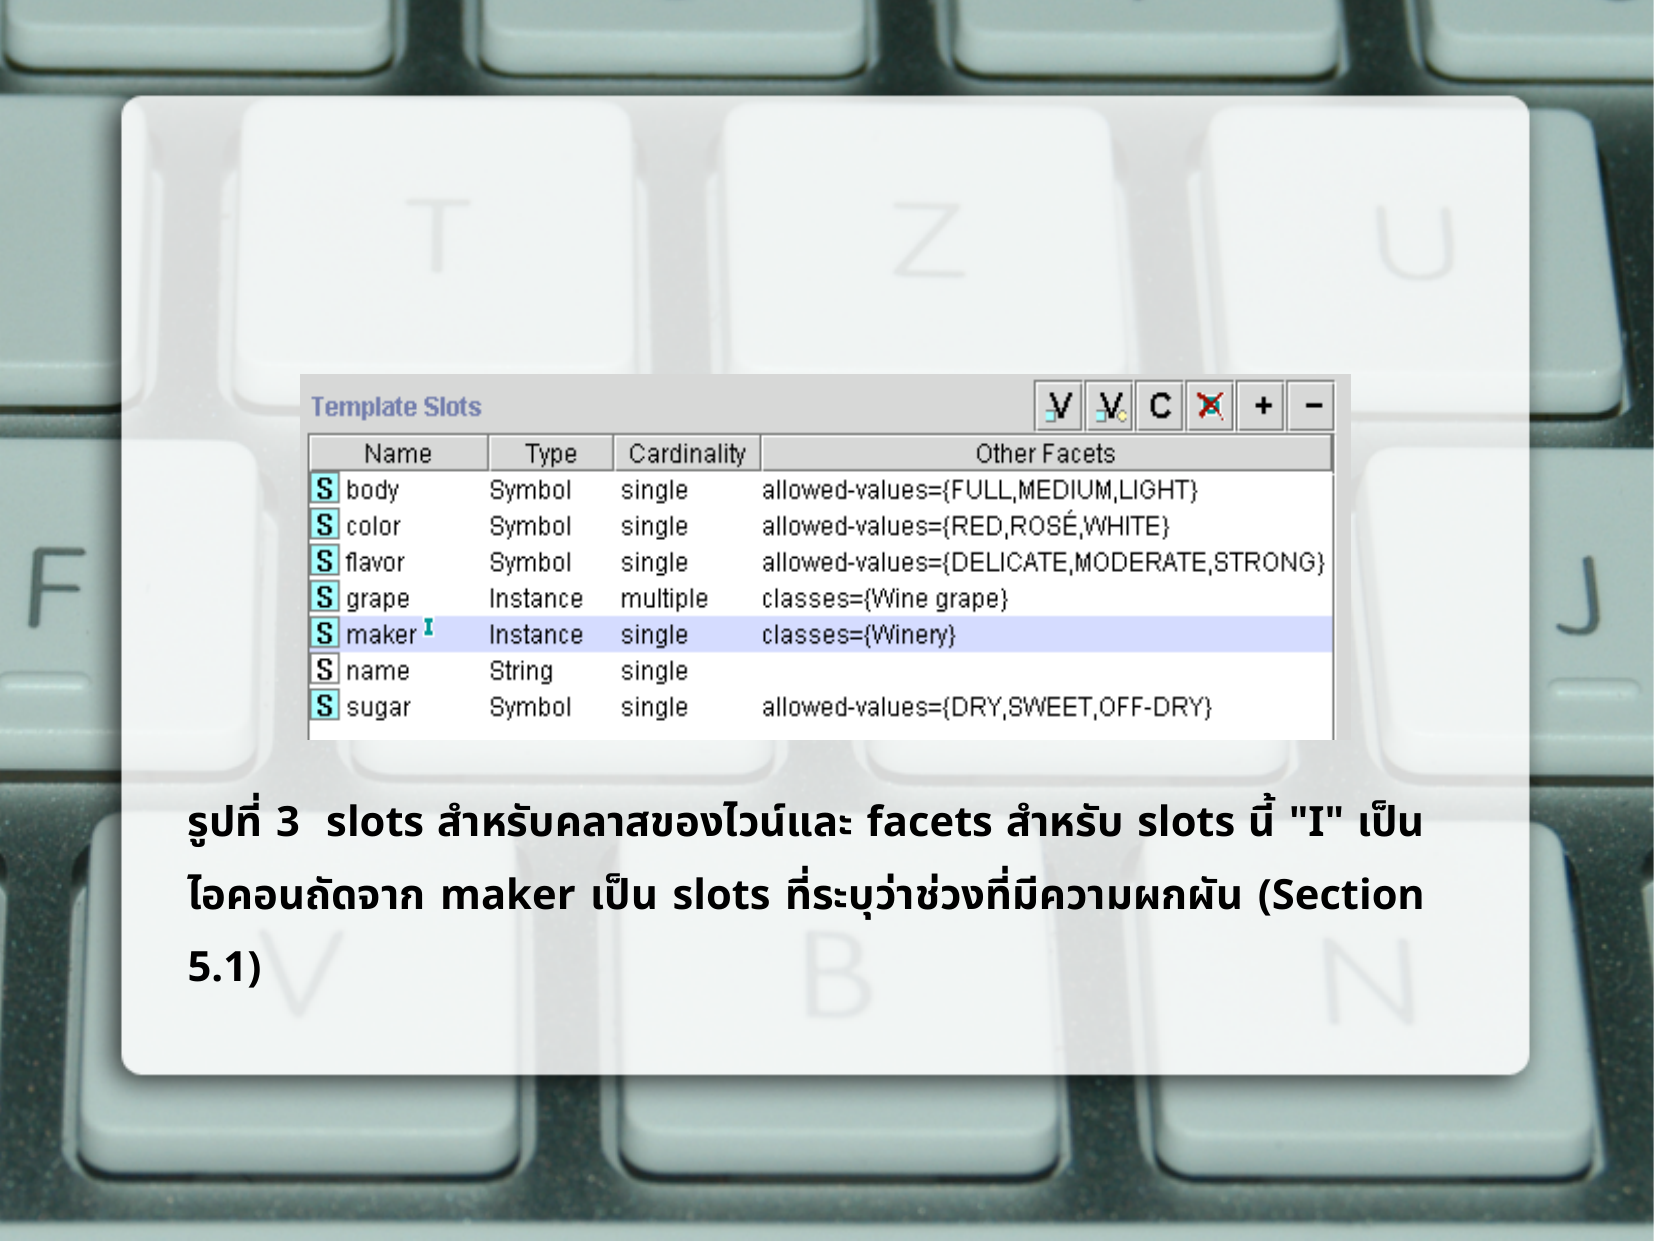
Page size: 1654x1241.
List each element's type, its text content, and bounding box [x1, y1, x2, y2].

subtitle รูปที่ 3 slots สำหรับคลาสของไวน์และ facets สำหรับ slots นี้ "I" เป็นไอคอนถัดจาก maker เป็น slots ที่ระบุว่าช่วงที่มีความผกผัน (Section 5.1) [187, 361, 1426, 1051]
picture [0, 0, 1654, 1241]
